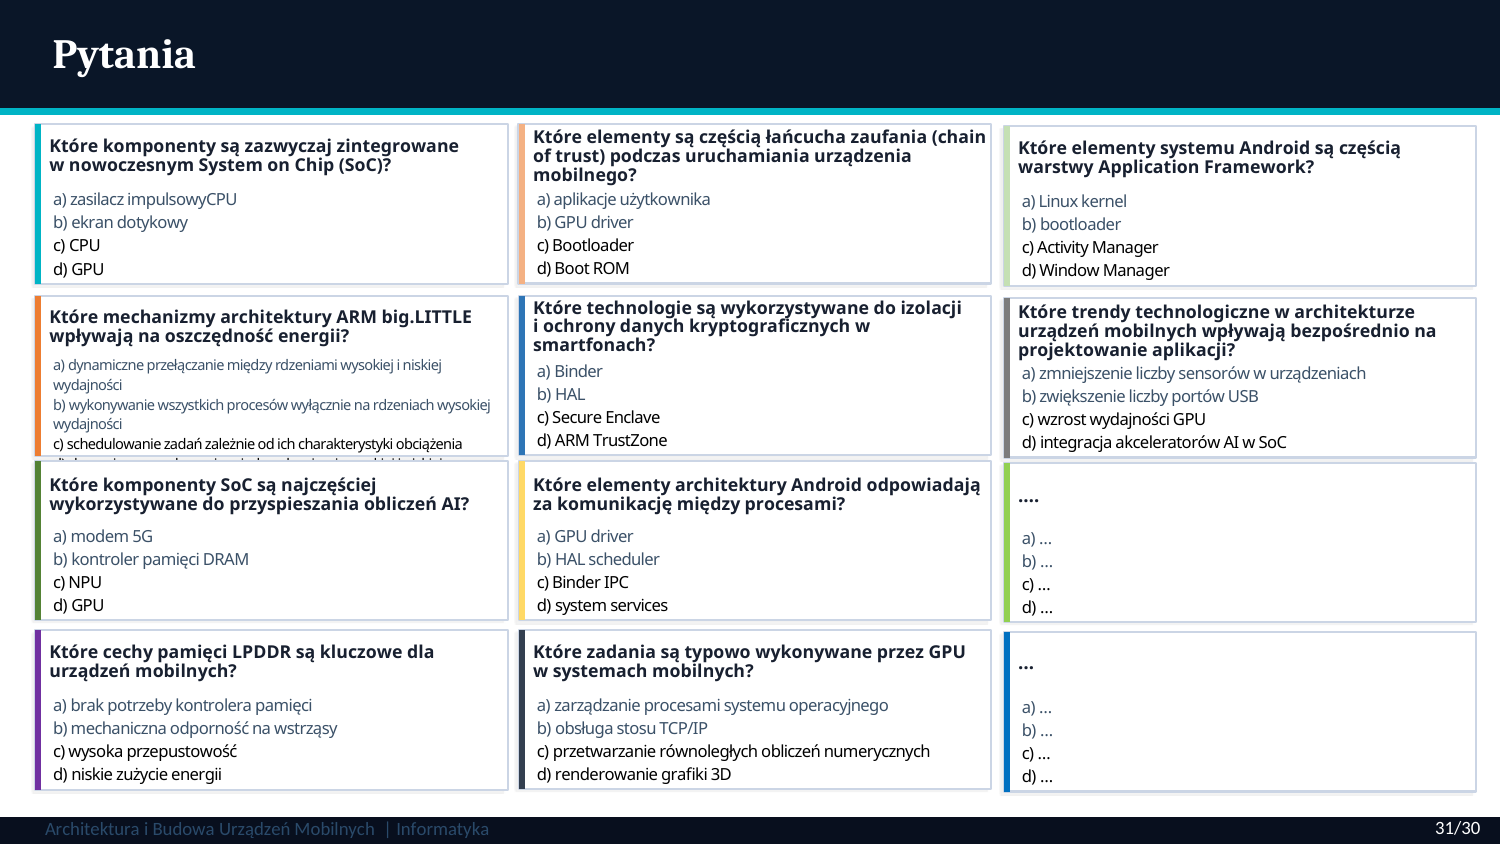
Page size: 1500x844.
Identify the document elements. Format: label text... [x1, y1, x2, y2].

text_box Które komponenty są zazwyczaj zintegrowane w nowoczesnym System on Chip (SoC)? [49, 129, 504, 188]
text_box Które mechanizmy architektury ARM big.LITTLE wpływają na oszczędność energii? [49, 299, 504, 359]
text_box a) Linux kernel b) bootloader c) Activity Manager d) Window Manager [1022, 185, 1463, 286]
text_box Które elementy architektury Android odpowiadają za komunikację między procesami? [533, 467, 988, 526]
text_box .… [1018, 469, 1473, 529]
text_box Które cechy pamięci LPDDR są kluczowe dla urządzeń mobilnych? [49, 635, 504, 694]
text_box Które elementy systemu Android są częścią warstwy Application Framework? [1018, 131, 1473, 190]
text_box Które trendy technologiczne w architekturze urządzeń mobilnych wpływają bezpośrednio na projektowanie aplikacji? [1018, 304, 1473, 363]
text_box Które komponenty SoC są najczęściej wykorzystywane do przyspieszania obliczeń AI? [49, 468, 504, 527]
text_box a) brak potrzeby kontrolera pamięci b) mechaniczna odporność na wstrząsy c) wysoka przepustowość d) niskie zużycie energii [53, 690, 495, 790]
text_box [35, 124, 508, 284]
text_box [1004, 126, 1476, 286]
text_box [519, 296, 991, 455]
text_box … [1018, 636, 1473, 696]
text_box a) zasilacz impulsowyCPU b) ekran dotykowy c) CPU d) GPU [53, 184, 495, 284]
text_box [0, 0, 1500, 115]
text_box [519, 630, 991, 789]
text_box a) … b) … c) … d) … [1022, 522, 1463, 623]
text_box a) Binder b) HAL c) Secure Enclave d) ARM TrustZone [537, 355, 978, 456]
text_box [35, 630, 508, 790]
text_box a) zmniejszenie liczby sensorów w urządzeniach b) zwiększenie liczby portów USB c) wzrost wydajności GPU d) integracja akceleratorów AI w SoC [1022, 357, 1463, 458]
text_box [0, 817, 1420, 844]
text_box a) zarządzanie procesami systemu operacyjnego b) obsługa stosu TCP/IP c) przetwarzanie równoległych obliczeń numerycznych d) renderowanie grafiki 3D [537, 689, 978, 790]
text_box Które elementy są częścią łańcucha zaufania (chain of trust) podczas uruchamiania urządzenia mobilnego? [533, 129, 988, 188]
text_box Pytania [53, 9, 1447, 102]
text_box Które zadania są typowo wykonywane przez GPU w systemach mobilnych? [533, 634, 988, 693]
text_box [1004, 632, 1476, 792]
text_box a) … b) … c) … d) … [1022, 691, 1463, 792]
text_box Architektura i Budowa Urządzeń Mobilnych | Informatyka [45, 819, 1420, 843]
text_box [1004, 298, 1476, 458]
text_box [518, 124, 991, 284]
text_box [519, 461, 991, 620]
text_box a) aplikacje użytkownika b) GPU driver c) Bootloader d) Boot ROM [537, 183, 978, 284]
text_box a) dynamiczne przełączanie między rdzeniami wysokiej i niskiej wydajności b) wykonywanie wszystkich procesów wyłącznie na rdzeniach wysokiej wydajności c) schedulowanie zadań zależnie od ich charakterystyki obciążenia d) dynamiczne przełączanie między rdzeniami wysokiej i niskiej wydajności [53, 355, 495, 456]
text_box a) modem 5G b) kontroler pamięci DRAM c) NPU d) GPU [53, 520, 495, 621]
text_box [35, 461, 508, 620]
text_box a) GPU driver b) HAL scheduler c) Binder IPC d) system services [537, 520, 978, 620]
text_box [1004, 463, 1476, 622]
text_box /30 [1420, 817, 1500, 844]
text_box Które technologie są wykorzystywane do izolacji i ochrony danych kryptograficznych w smartfonach? [533, 299, 988, 358]
text_box [35, 296, 508, 456]
